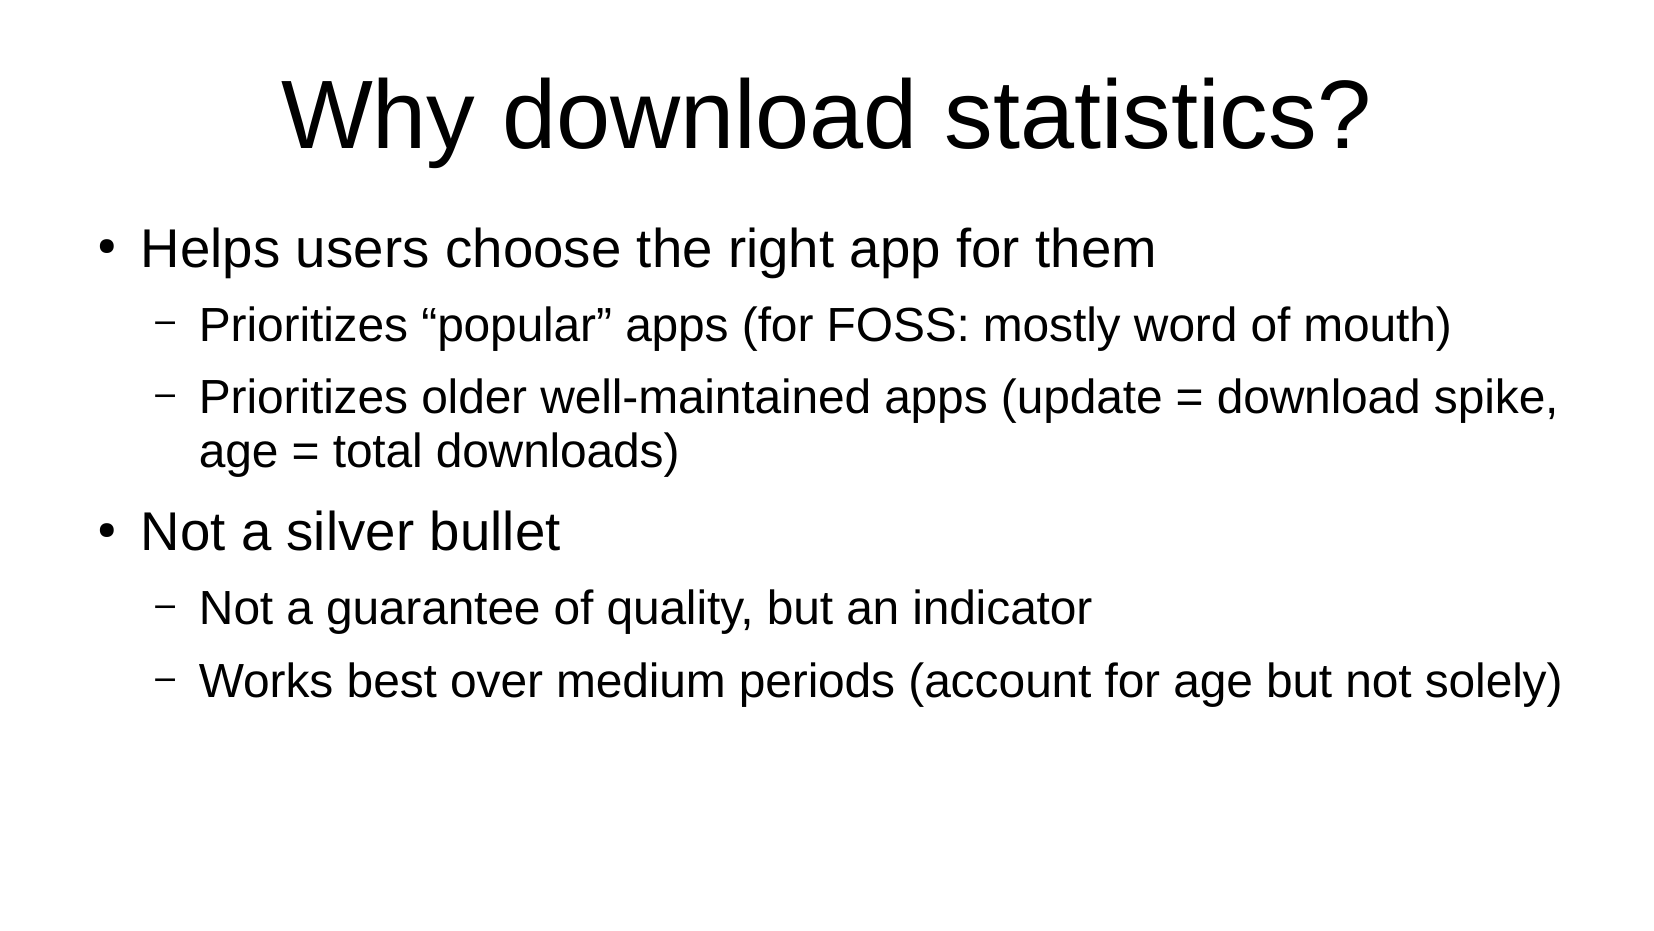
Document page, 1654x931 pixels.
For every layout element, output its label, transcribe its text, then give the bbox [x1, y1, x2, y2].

title Why download statistics? [82, 37, 1571, 193]
list Helps users choose the right app for them Prioritizes “popular” apps (for FOSS: mostly word of mouth) Prioritizes older well-maintained apps (update = download spike, age = total downloads) Not a silver bullet Not a guarantee of quality, but an indicator Works best over medium periods (account for age but not solely) [82, 217, 1571, 758]
